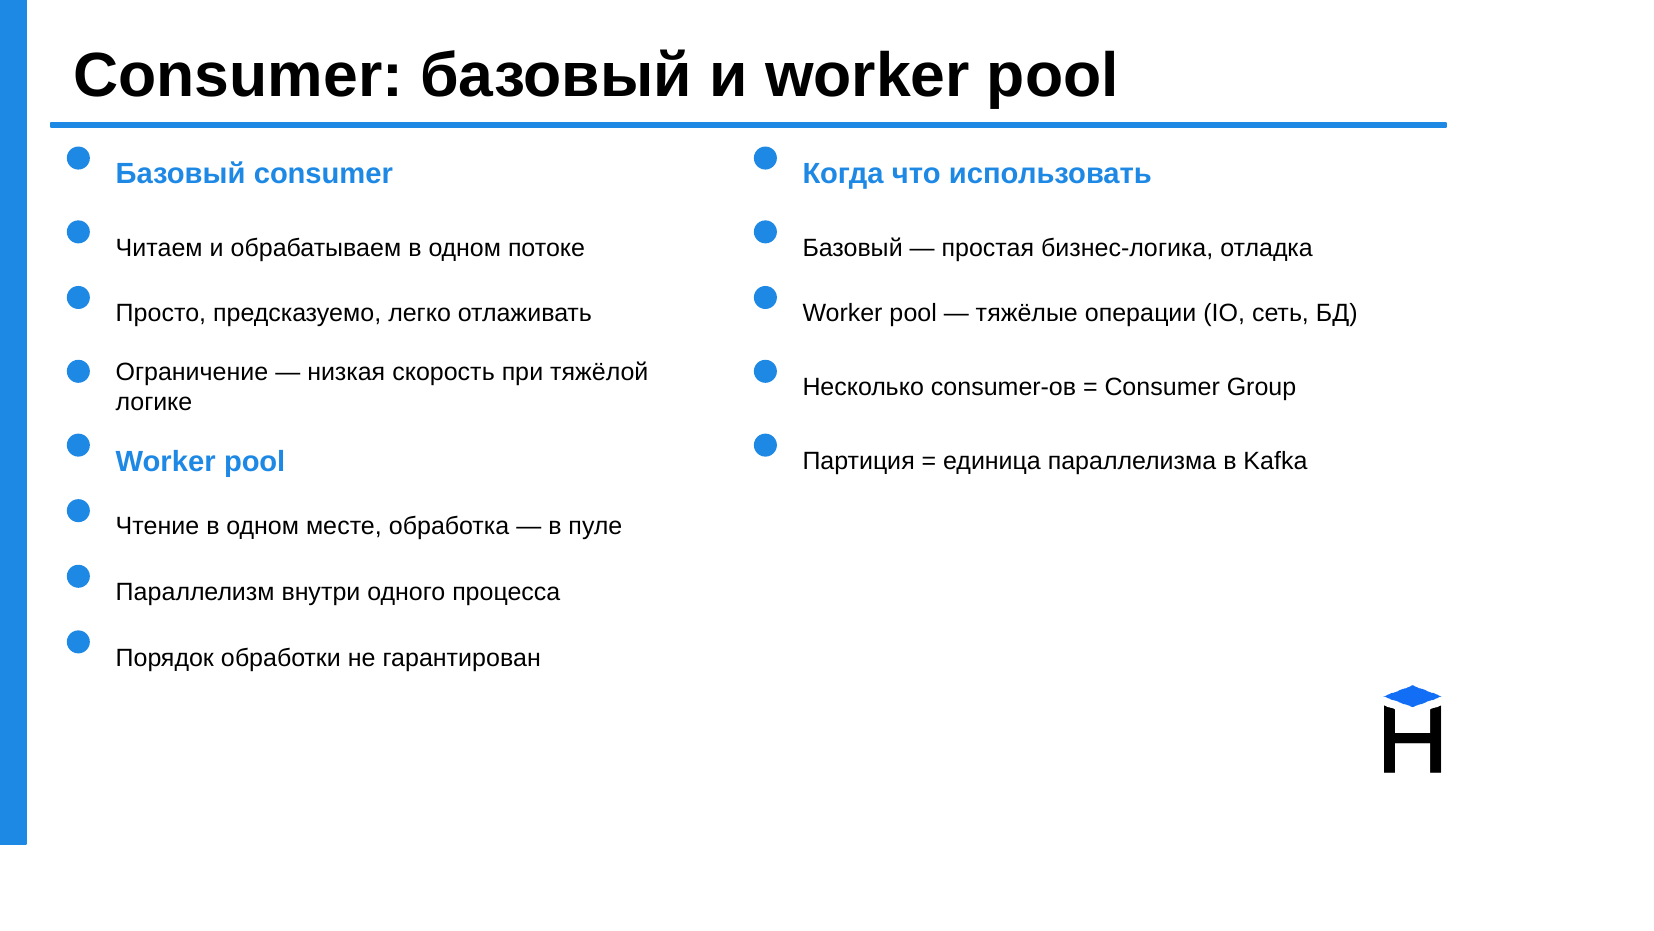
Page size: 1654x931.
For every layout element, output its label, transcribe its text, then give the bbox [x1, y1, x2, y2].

text_box Несколько consumer-ов = Consumer Group [787, 347, 1403, 421]
text_box Чтение в одном месте, обработка — в пуле [100, 487, 716, 552]
text_box [754, 434, 776, 456]
text_box [67, 287, 89, 308]
text_box Когда что использовать [787, 134, 1403, 208]
text_box Базовый consumer [100, 134, 716, 208]
text_box Worker pool — тяжёлые операции (IO, сеть, БД) [787, 273, 1403, 347]
text_box Базовый — простая бизнес-логика, отладка [787, 208, 1403, 273]
text_box [67, 500, 89, 522]
text_box [67, 631, 89, 653]
picture [1383, 685, 1442, 773]
text_box [754, 360, 776, 382]
text_box Consumer: базовый и worker pool [58, 26, 1409, 117]
text_box [754, 147, 776, 169]
text_box [754, 287, 776, 308]
text_box [51, 122, 1447, 128]
text_box Порядок обработки не гарантирован [100, 618, 716, 694]
text_box [67, 221, 89, 243]
text_box Worker pool [100, 421, 716, 487]
text_box Просто, предсказуемо, легко отлаживать [100, 273, 716, 347]
text_box [67, 147, 89, 169]
text_box Партиция = единица параллелизма в Kafka [787, 421, 1403, 498]
text_box [0, 0, 26, 844]
text_box Ограничение — низкая скорость при тяжёлой логике [100, 347, 716, 421]
text_box Читаем и обрабатываем в одном потоке [100, 208, 716, 273]
text_box [67, 360, 89, 382]
text_box [754, 221, 776, 243]
text_box [67, 565, 89, 587]
text_box Параллелизм внутри одного процесса [100, 552, 716, 618]
text_box [67, 434, 89, 456]
